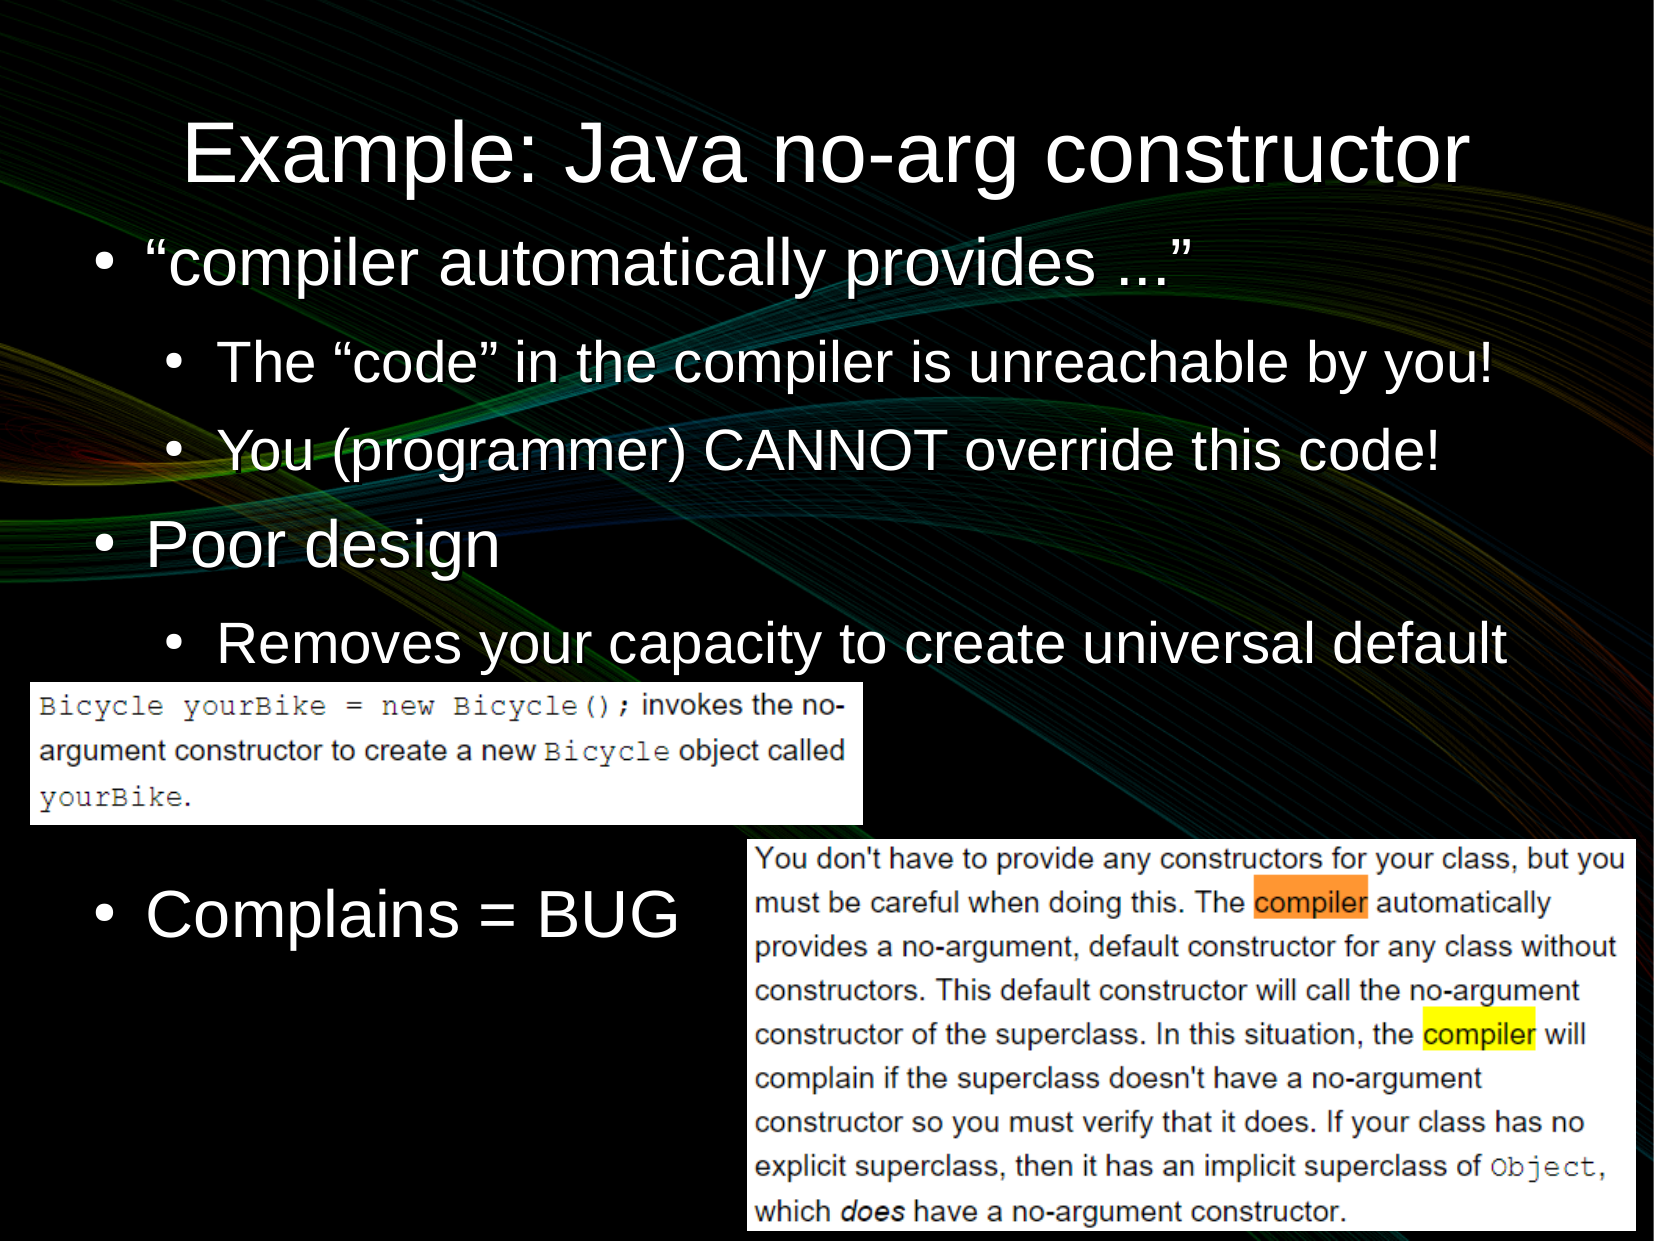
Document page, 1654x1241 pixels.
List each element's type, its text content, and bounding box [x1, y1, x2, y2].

list “compiler automatically provides ...” The “code” in the compiler is unreachable by you! You (programmer) CANNOT override this code! Poor design Removes your capacity to create universal default Complains = BUG [75, 225, 1564, 952]
picture [0, 0, 1654, 1241]
title Example: Java no-arg constructor [82, 49, 1571, 257]
